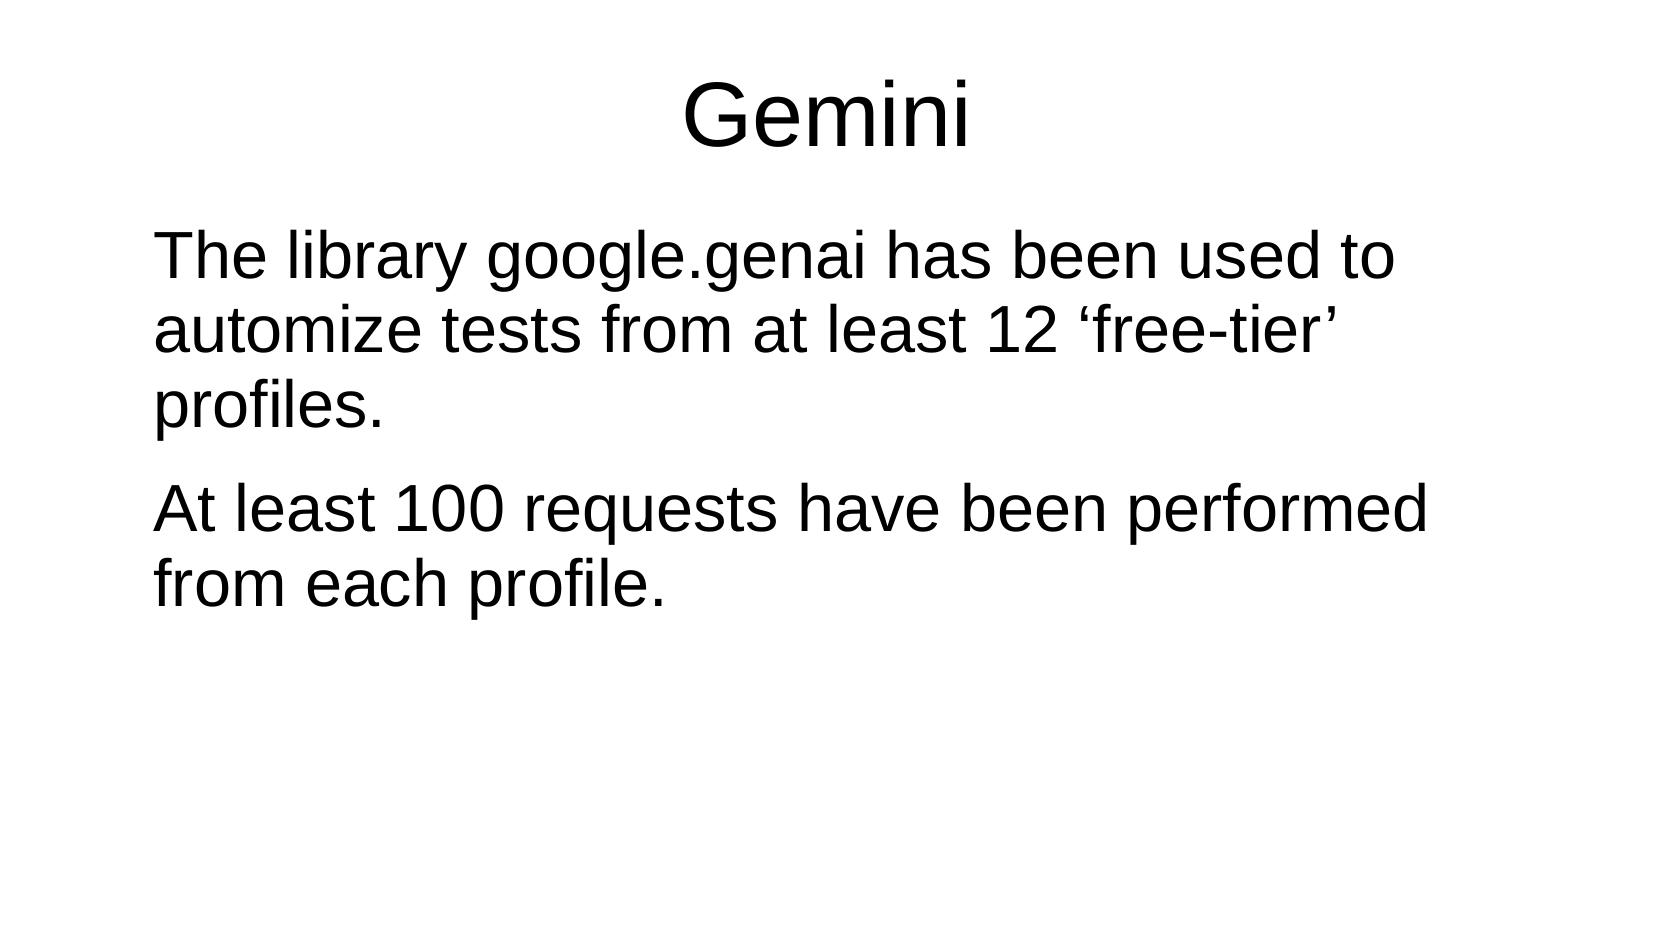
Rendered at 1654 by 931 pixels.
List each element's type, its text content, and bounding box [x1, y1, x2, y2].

title Gemini [82, 37, 1571, 193]
list The library google.genai has been used to automize tests from at least 12 ‘free-tier’ profiles. At least 100 requests have been performed from each profile. [82, 217, 1571, 758]
